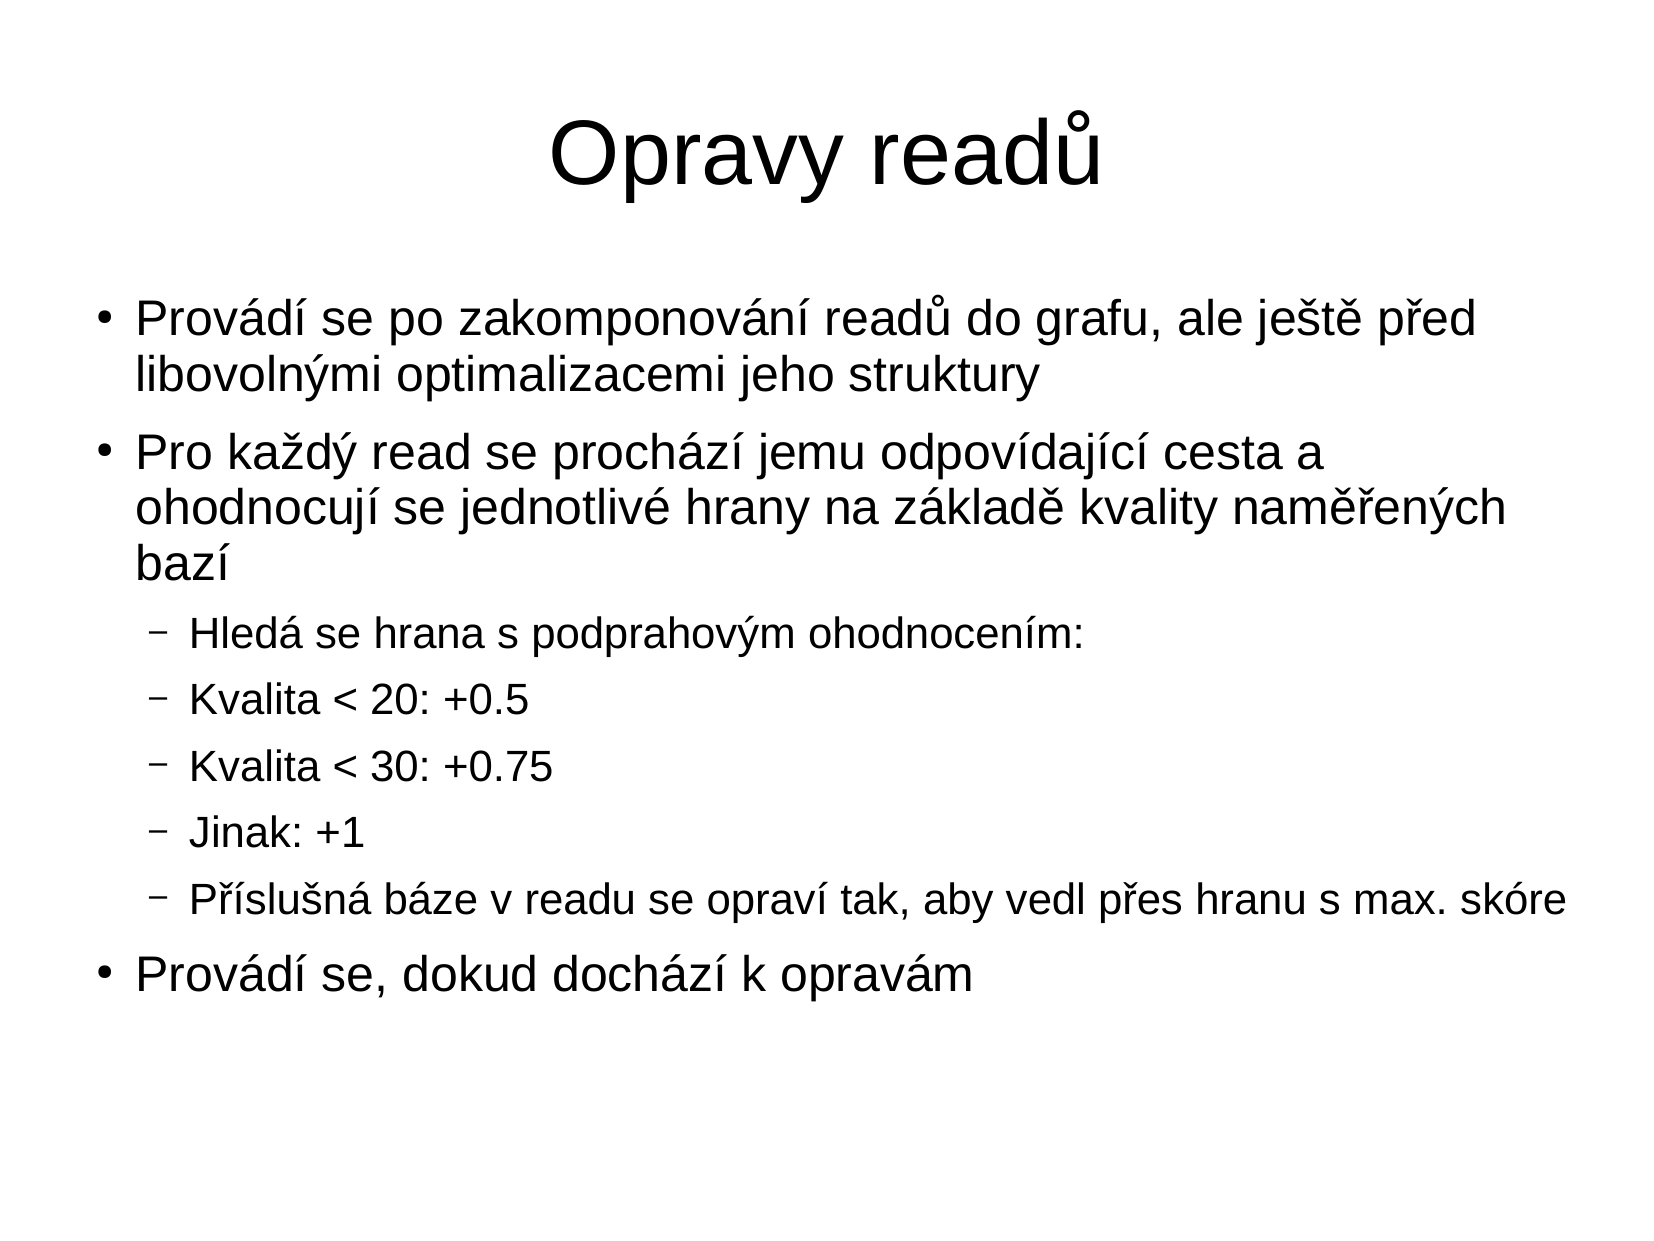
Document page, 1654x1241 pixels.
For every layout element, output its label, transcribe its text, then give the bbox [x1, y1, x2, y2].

list Provádí se po zakomponování readů do grafu, ale ještě před libovolnými optimalizacemi jeho struktury Pro každý read se prochází jemu odpovídající cesta a ohodnocují se jednotlivé hrany na základě kvality naměřených bazí Hledá se hrana s podprahovým ohodnocením: Kvalita < 20: +0.5 Kvalita < 30: +0.75 Jinak: +1 Příslušná báze v readu se opraví tak, aby vedl přes hranu s max. skóre Provádí se, dokud dochází k opravám [82, 290, 1571, 1010]
title Opravy readů [82, 49, 1571, 257]
